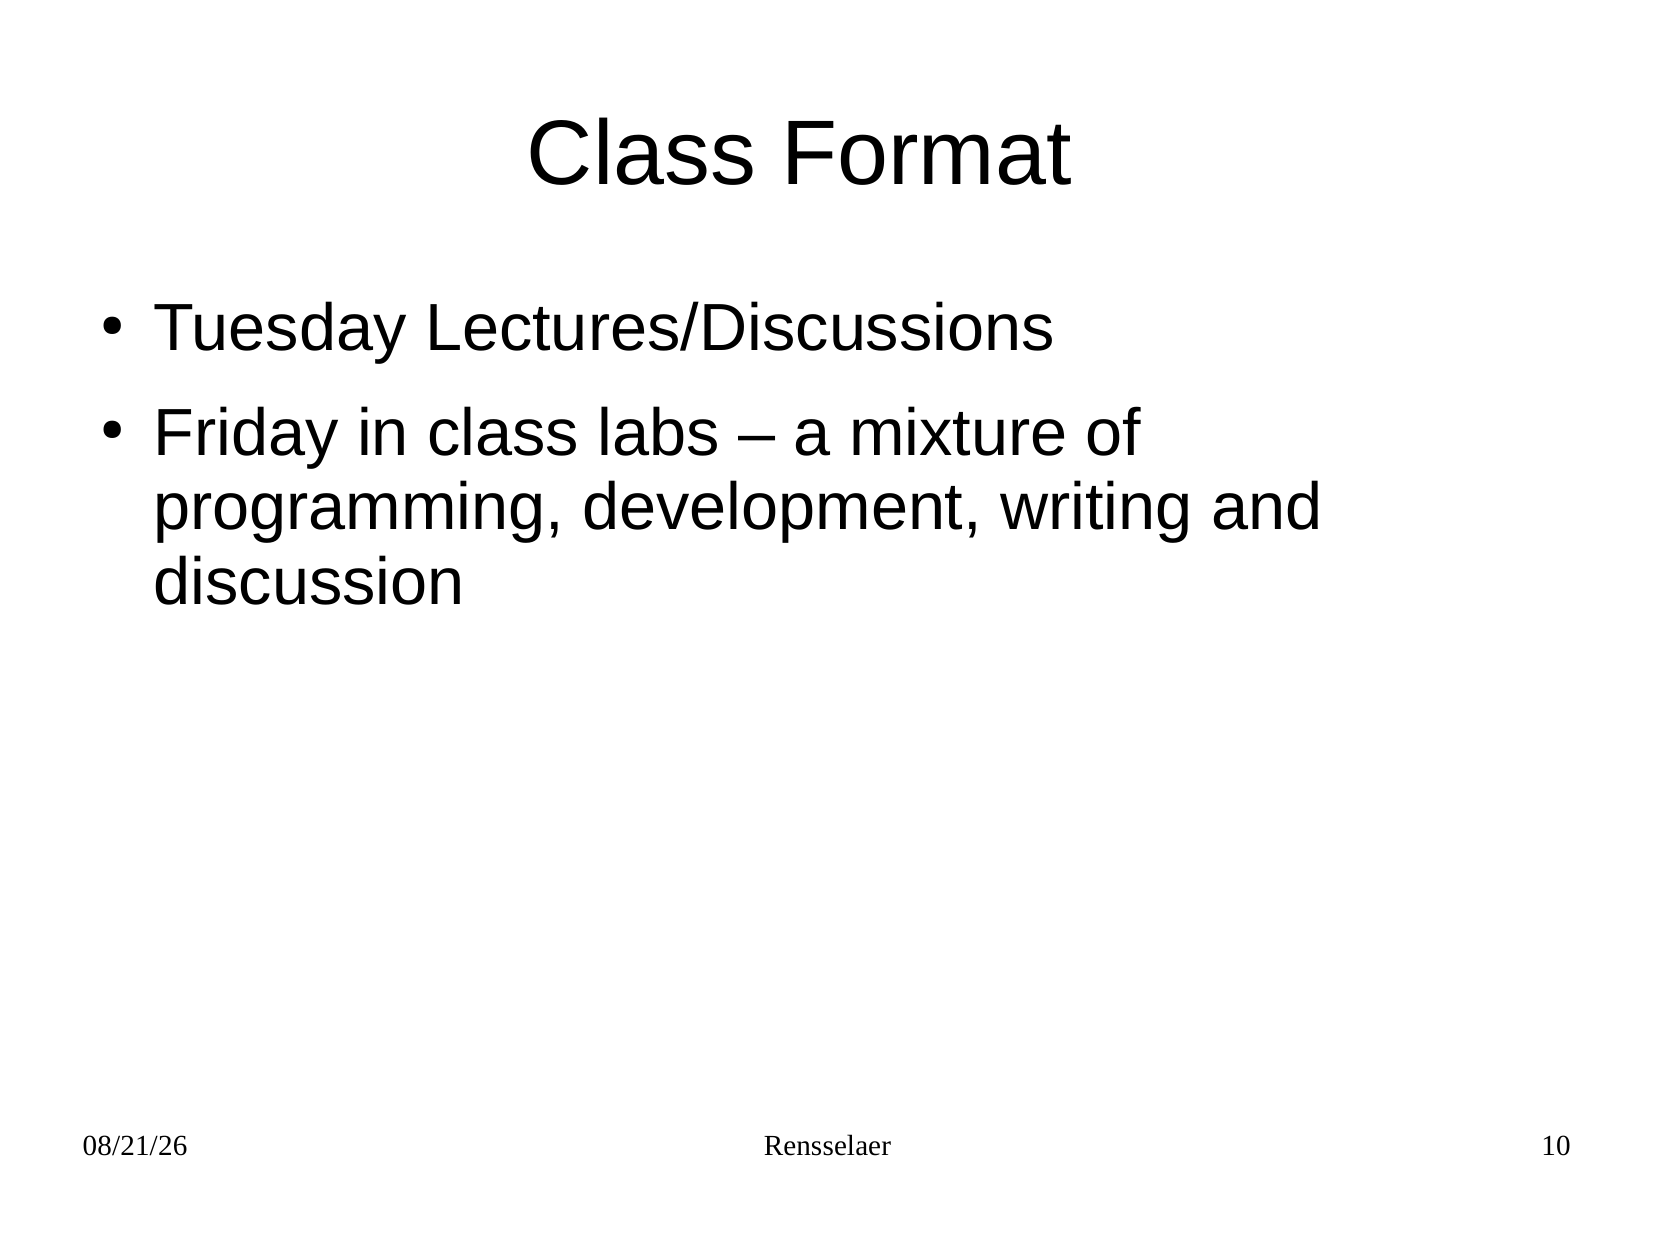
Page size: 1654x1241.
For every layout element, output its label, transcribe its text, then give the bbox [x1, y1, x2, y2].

title Class Format [82, 49, 1571, 257]
list Tuesday Lectures/Discussions Friday in class labs – a mixture of programming, development, writing and discussion [82, 290, 1571, 1010]
